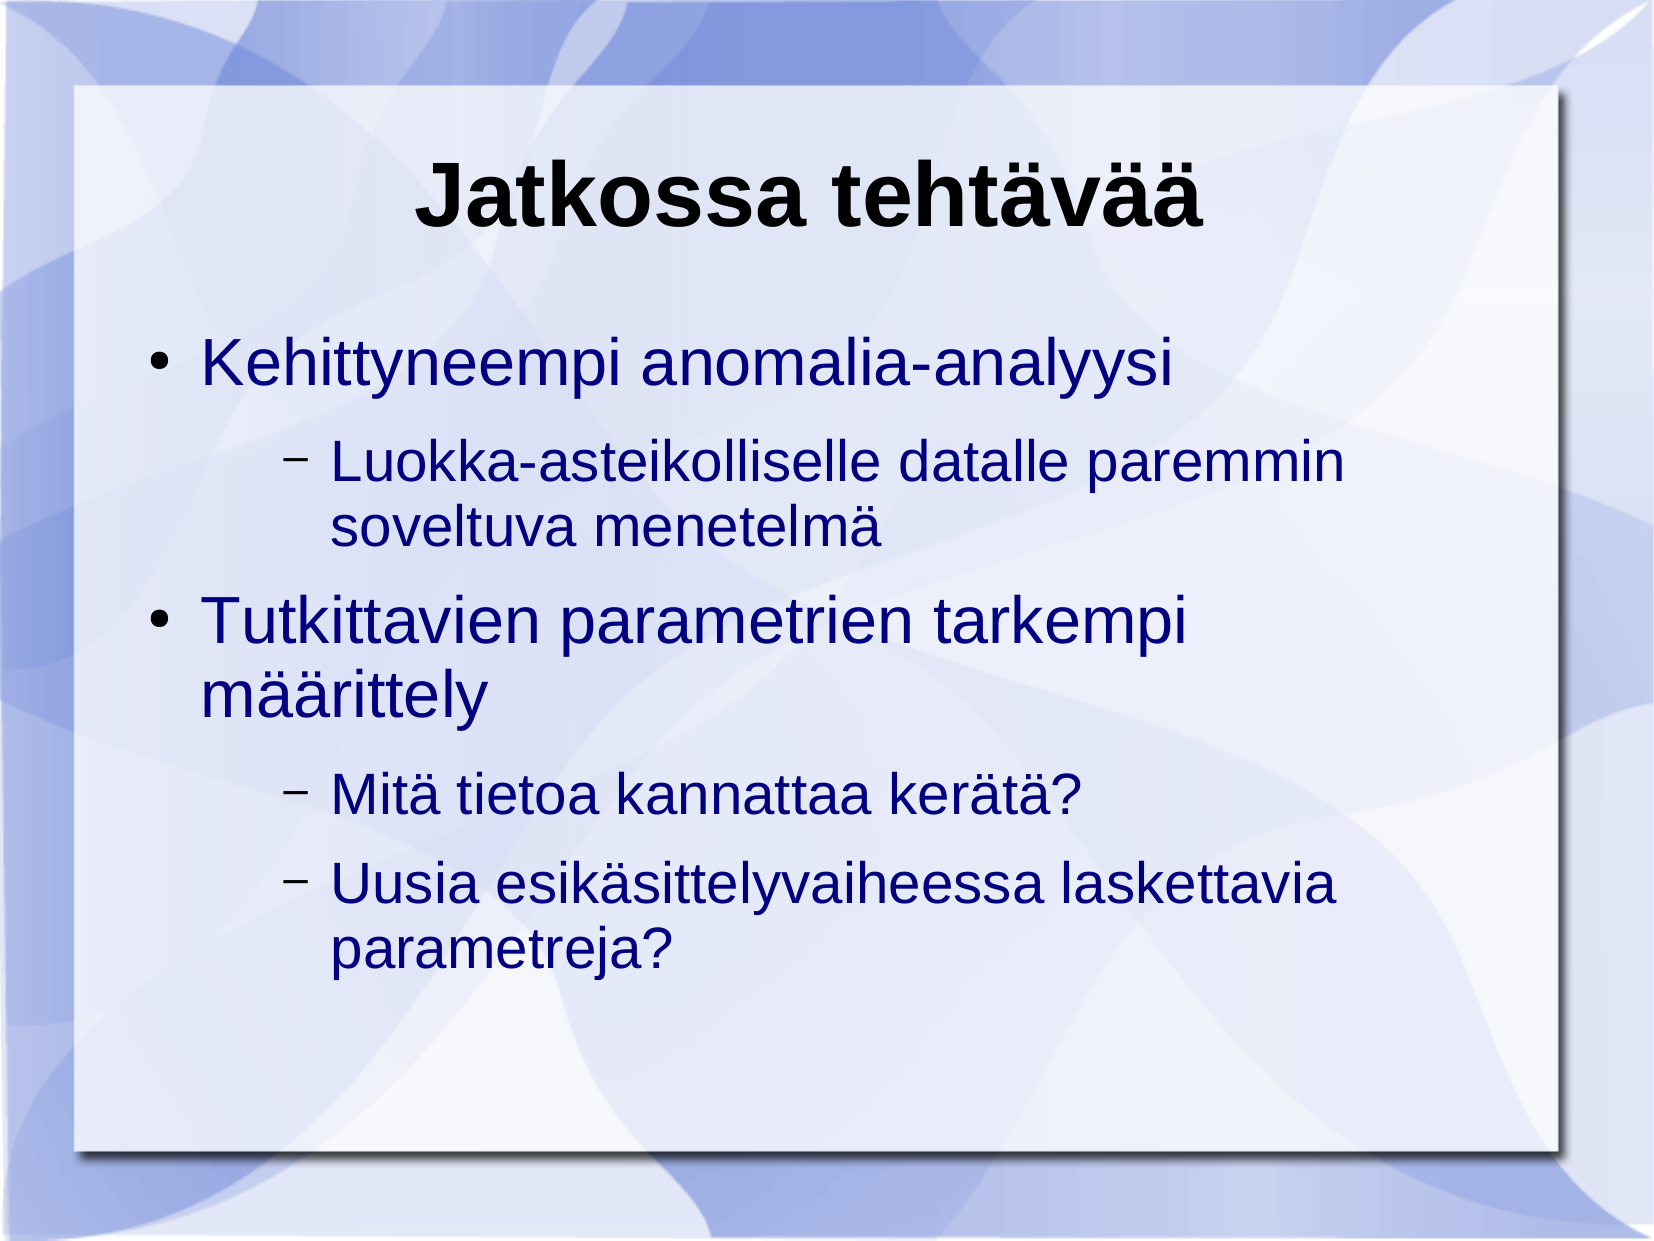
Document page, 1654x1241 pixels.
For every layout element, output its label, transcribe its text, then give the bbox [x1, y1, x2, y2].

title Jatkossa tehtävää [82, 90, 1536, 298]
picture [0, 0, 1654, 1241]
list Kehittyneempi anomalia-analyysi Luokka-asteikolliselle datalle paremmin soveltuva menetelmä Tutkittavien parametrien tarkempi määrittely Mitä tietoa kannattaa kerätä? Uusia esikäsittelyvaiheessa laskettavia parametreja? [129, 324, 1489, 980]
